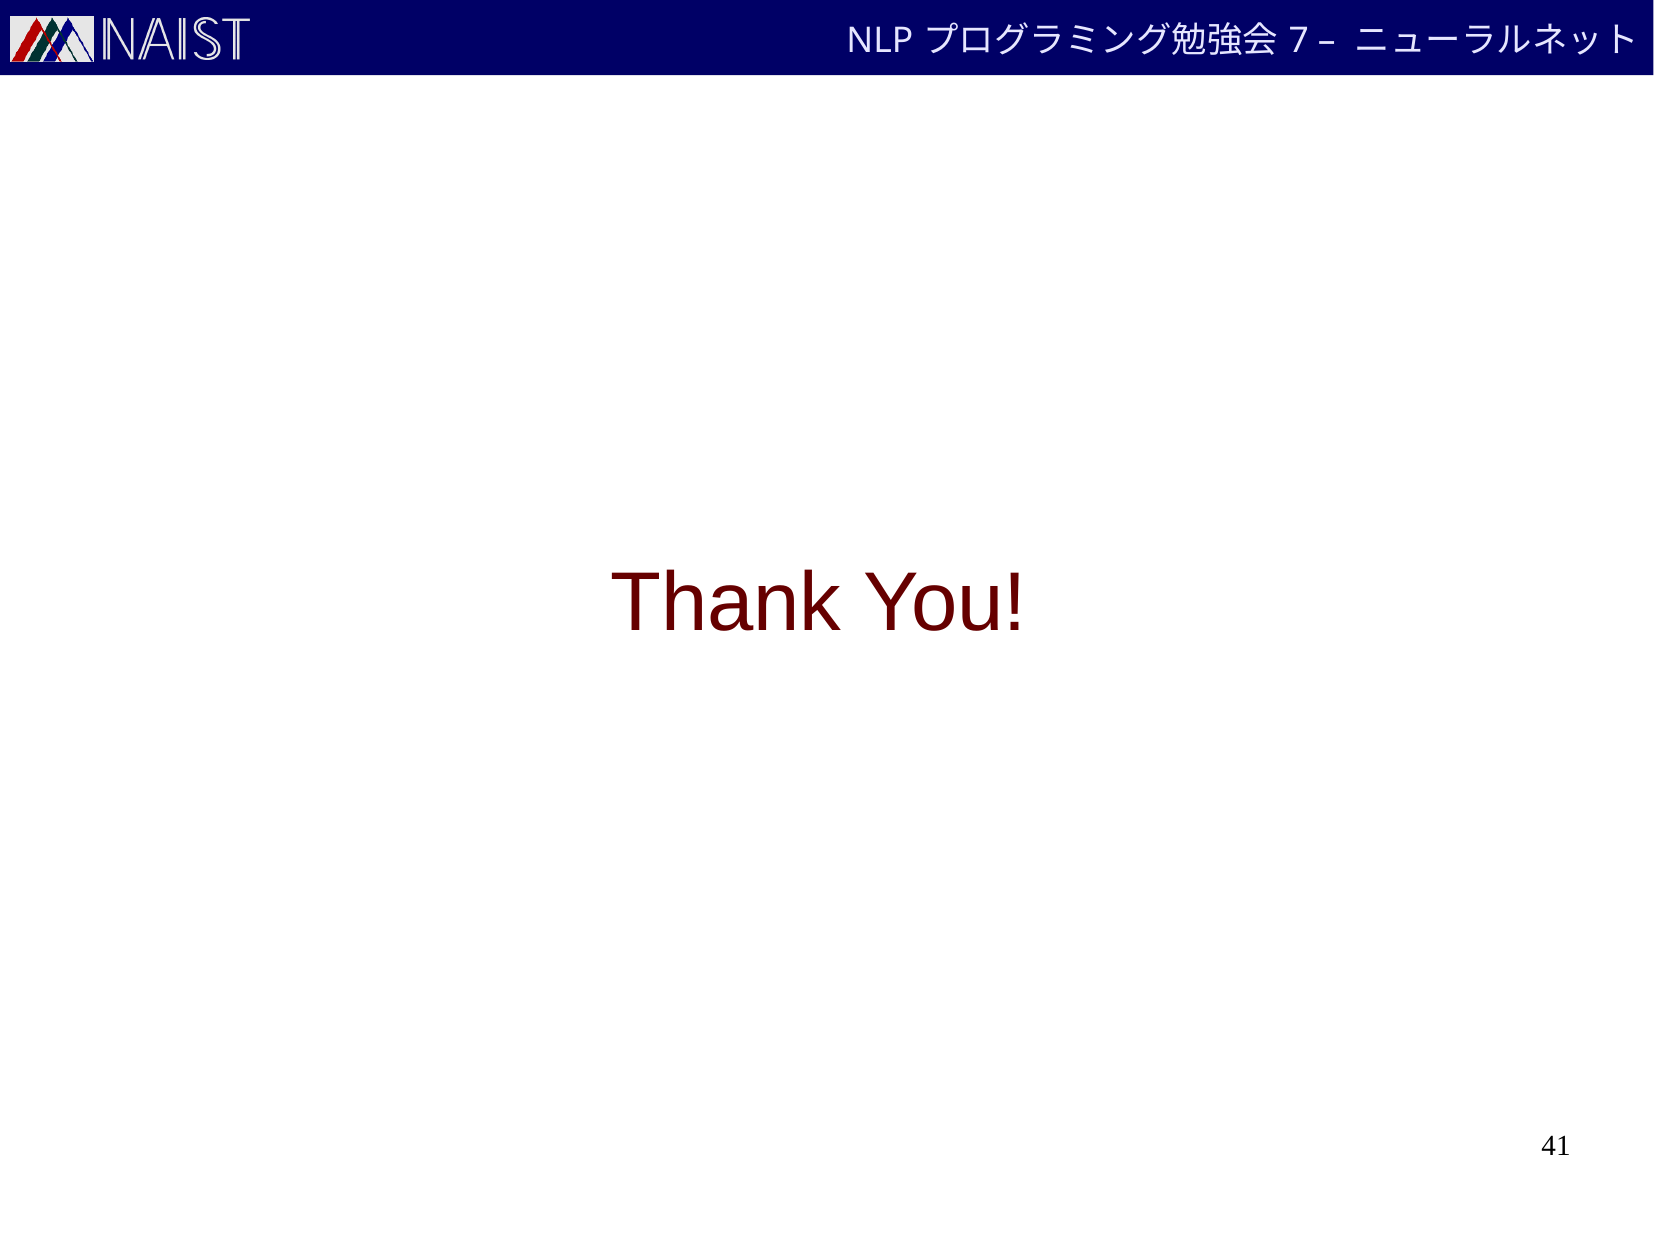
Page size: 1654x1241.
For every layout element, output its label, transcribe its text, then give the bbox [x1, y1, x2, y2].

picture [102, 17, 251, 60]
title Thank You! [75, 506, 1564, 698]
picture [10, 16, 94, 62]
